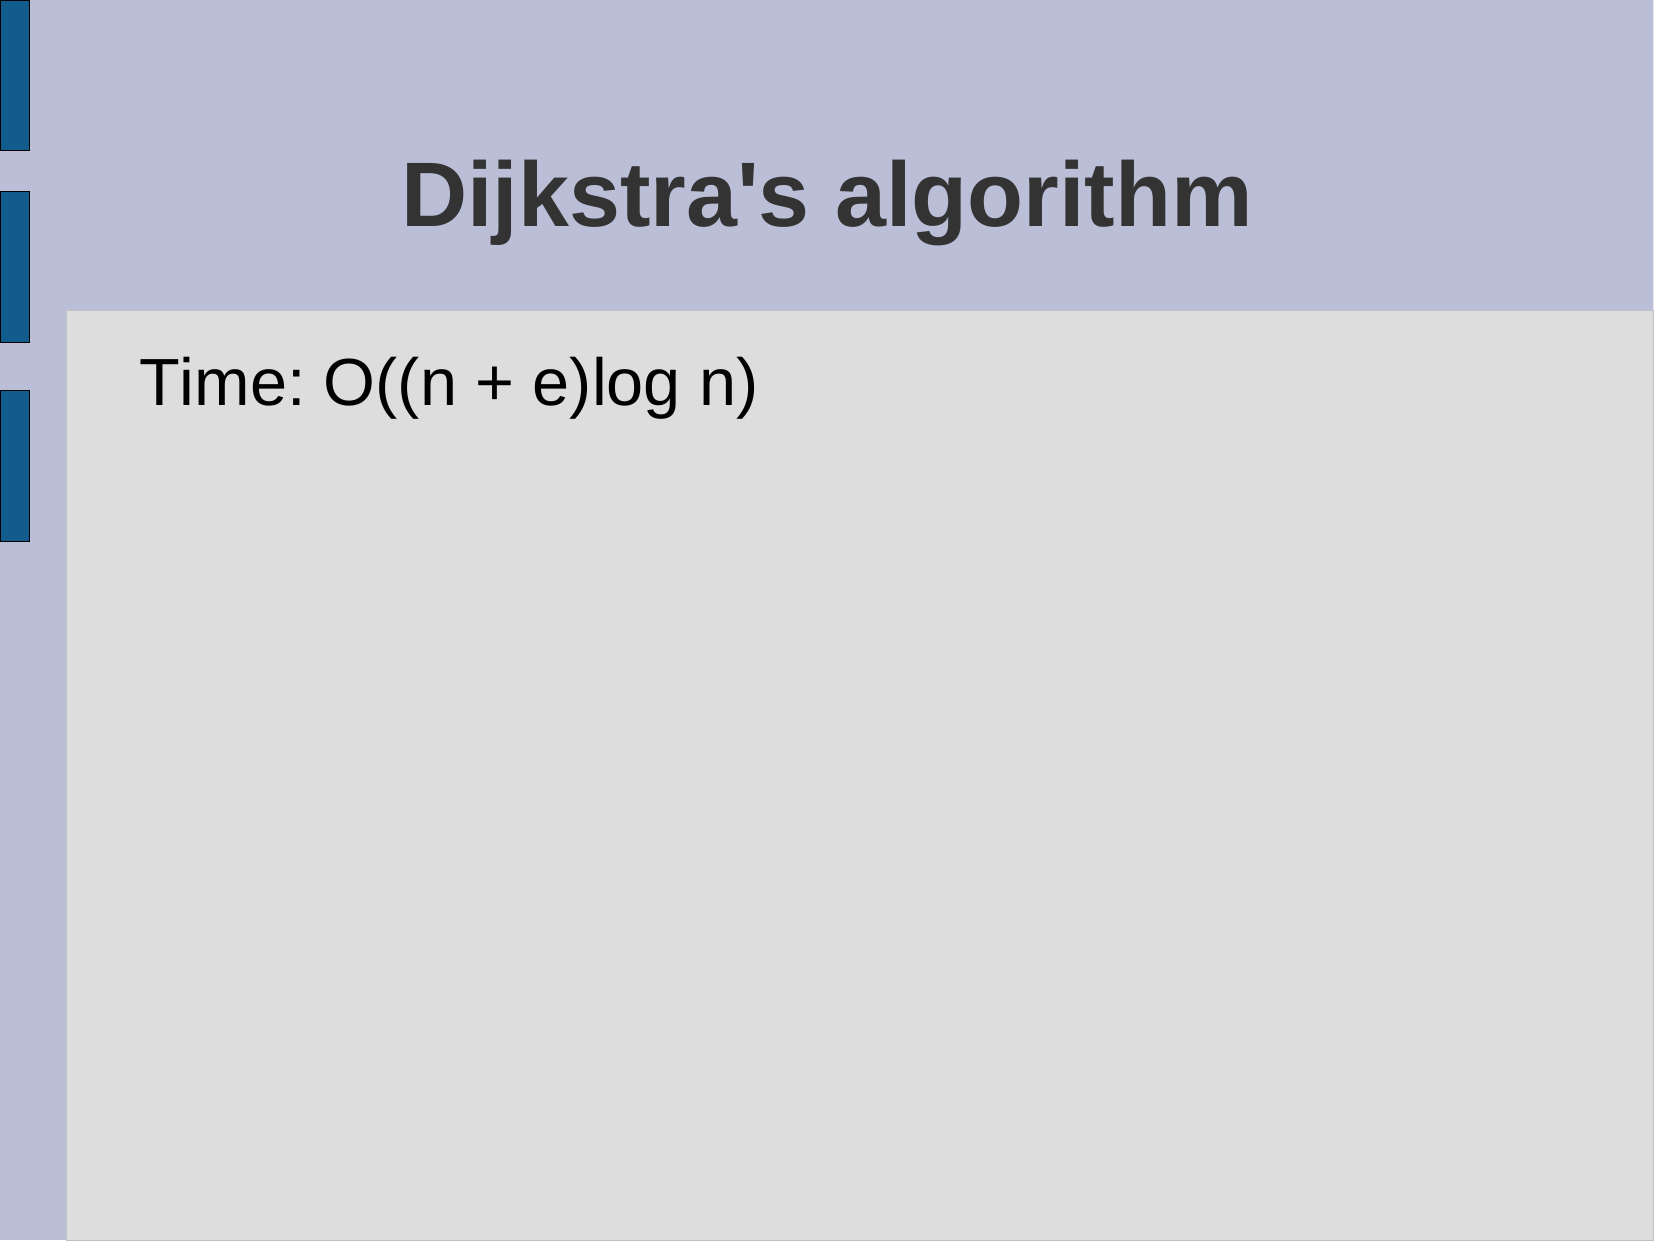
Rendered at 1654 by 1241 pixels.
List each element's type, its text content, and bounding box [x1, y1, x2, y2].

title Dijkstra's algorithm [121, 91, 1534, 299]
list Time: O((n + e)log n) [121, 344, 1534, 1127]
